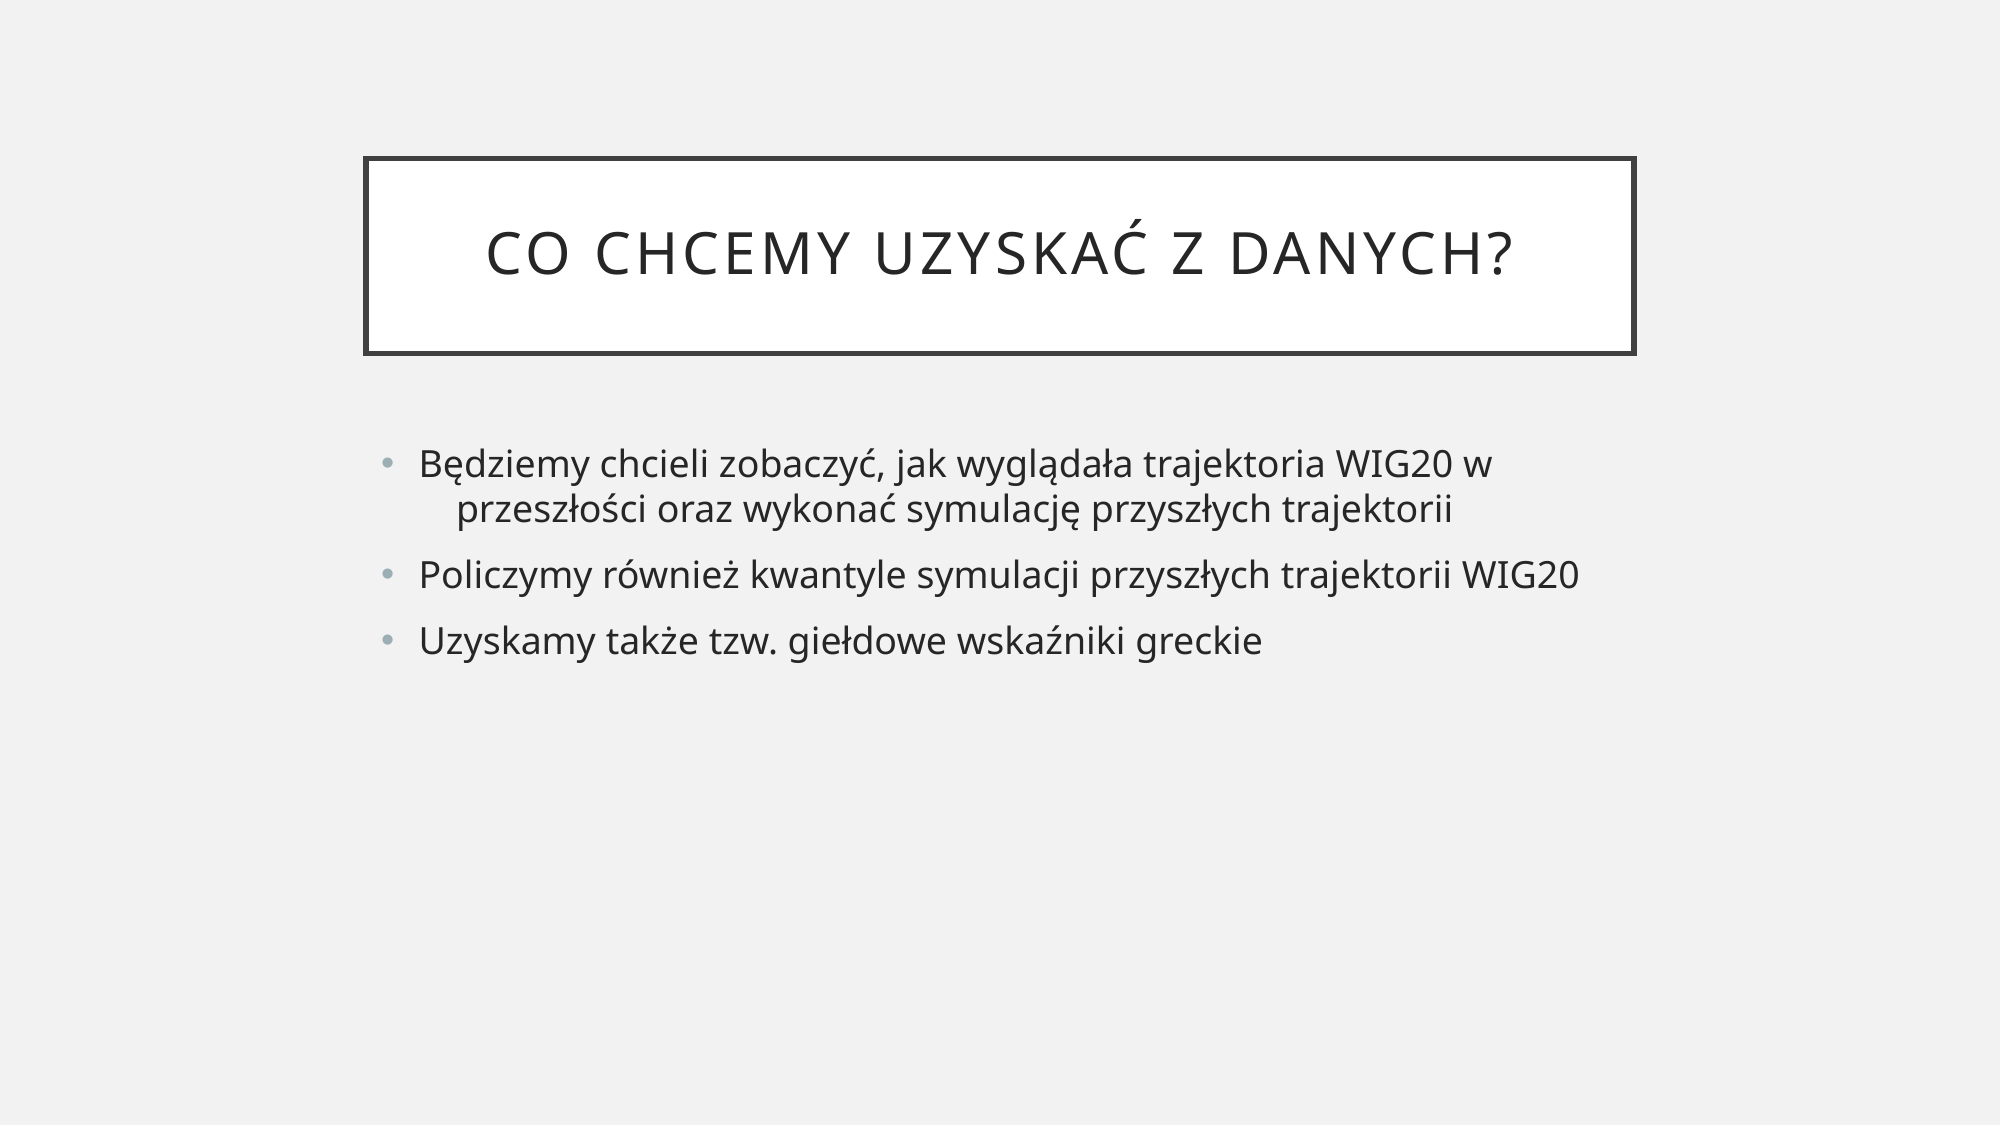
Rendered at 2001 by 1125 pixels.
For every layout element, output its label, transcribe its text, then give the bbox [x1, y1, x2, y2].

title Co chcemy uzyskać z danych? [366, 158, 1634, 354]
list Będziemy chcieli zobaczyć, jak wyglądała trajektoria WIG20 w przeszłości oraz wykonać symulację przyszłych trajektorii Policzymy również kwantyle symulacji przyszłych trajektorii WIG20 Uzyskamy także tzw. giełdowe wskaźniki greckie [366, 432, 1634, 942]
